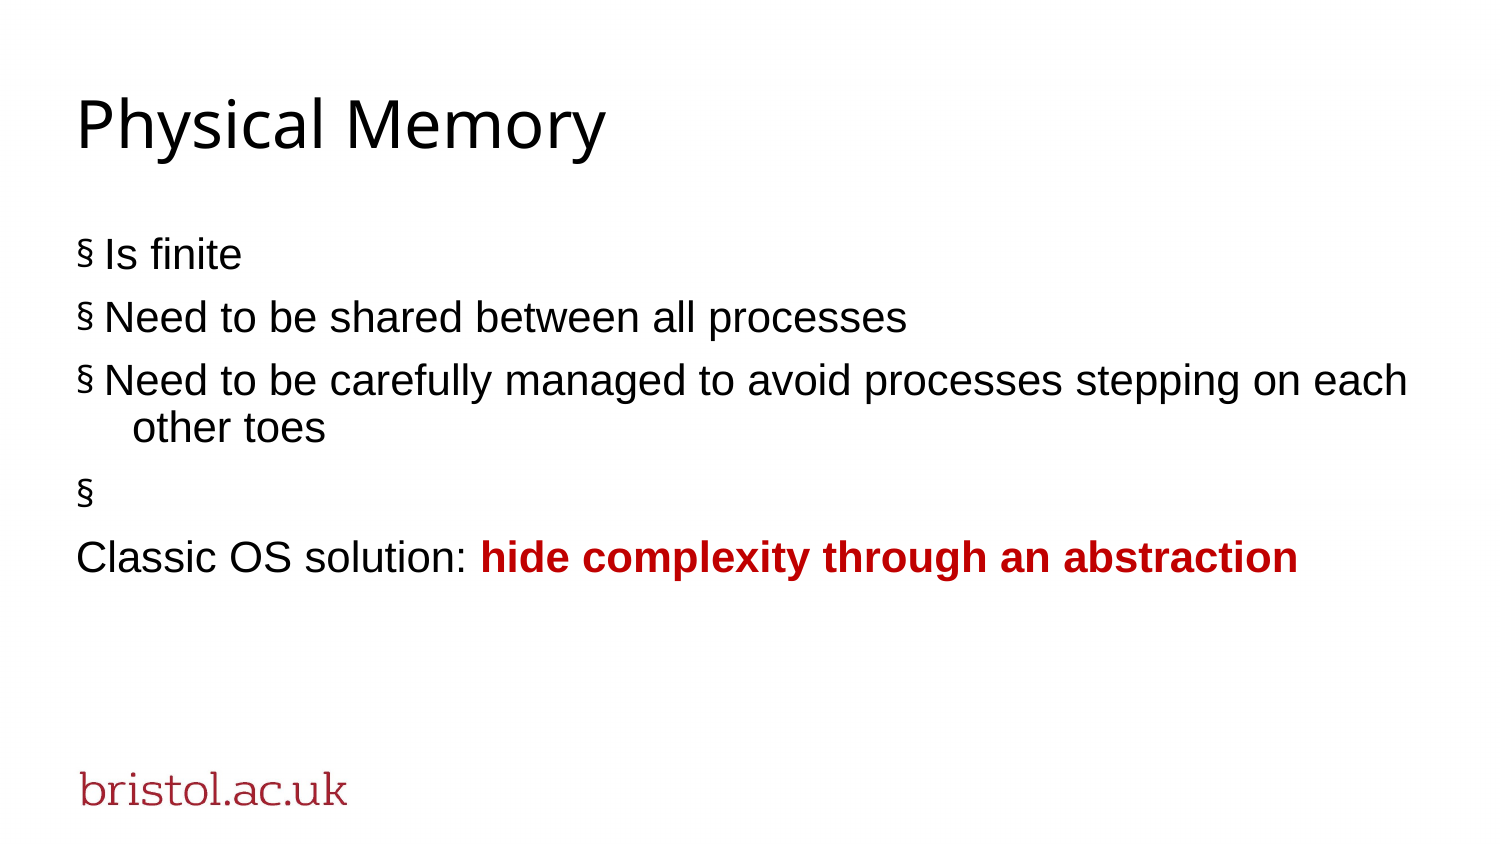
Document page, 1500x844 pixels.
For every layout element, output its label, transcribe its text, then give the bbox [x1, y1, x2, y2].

list Is finite Need to be shared between all processes Need to be carefully managed to avoid processes stepping on each other toes Classic OS solution: hide complexity through an abstraction [60, 224, 1440, 699]
title Physical Memory [60, 44, 1440, 209]
